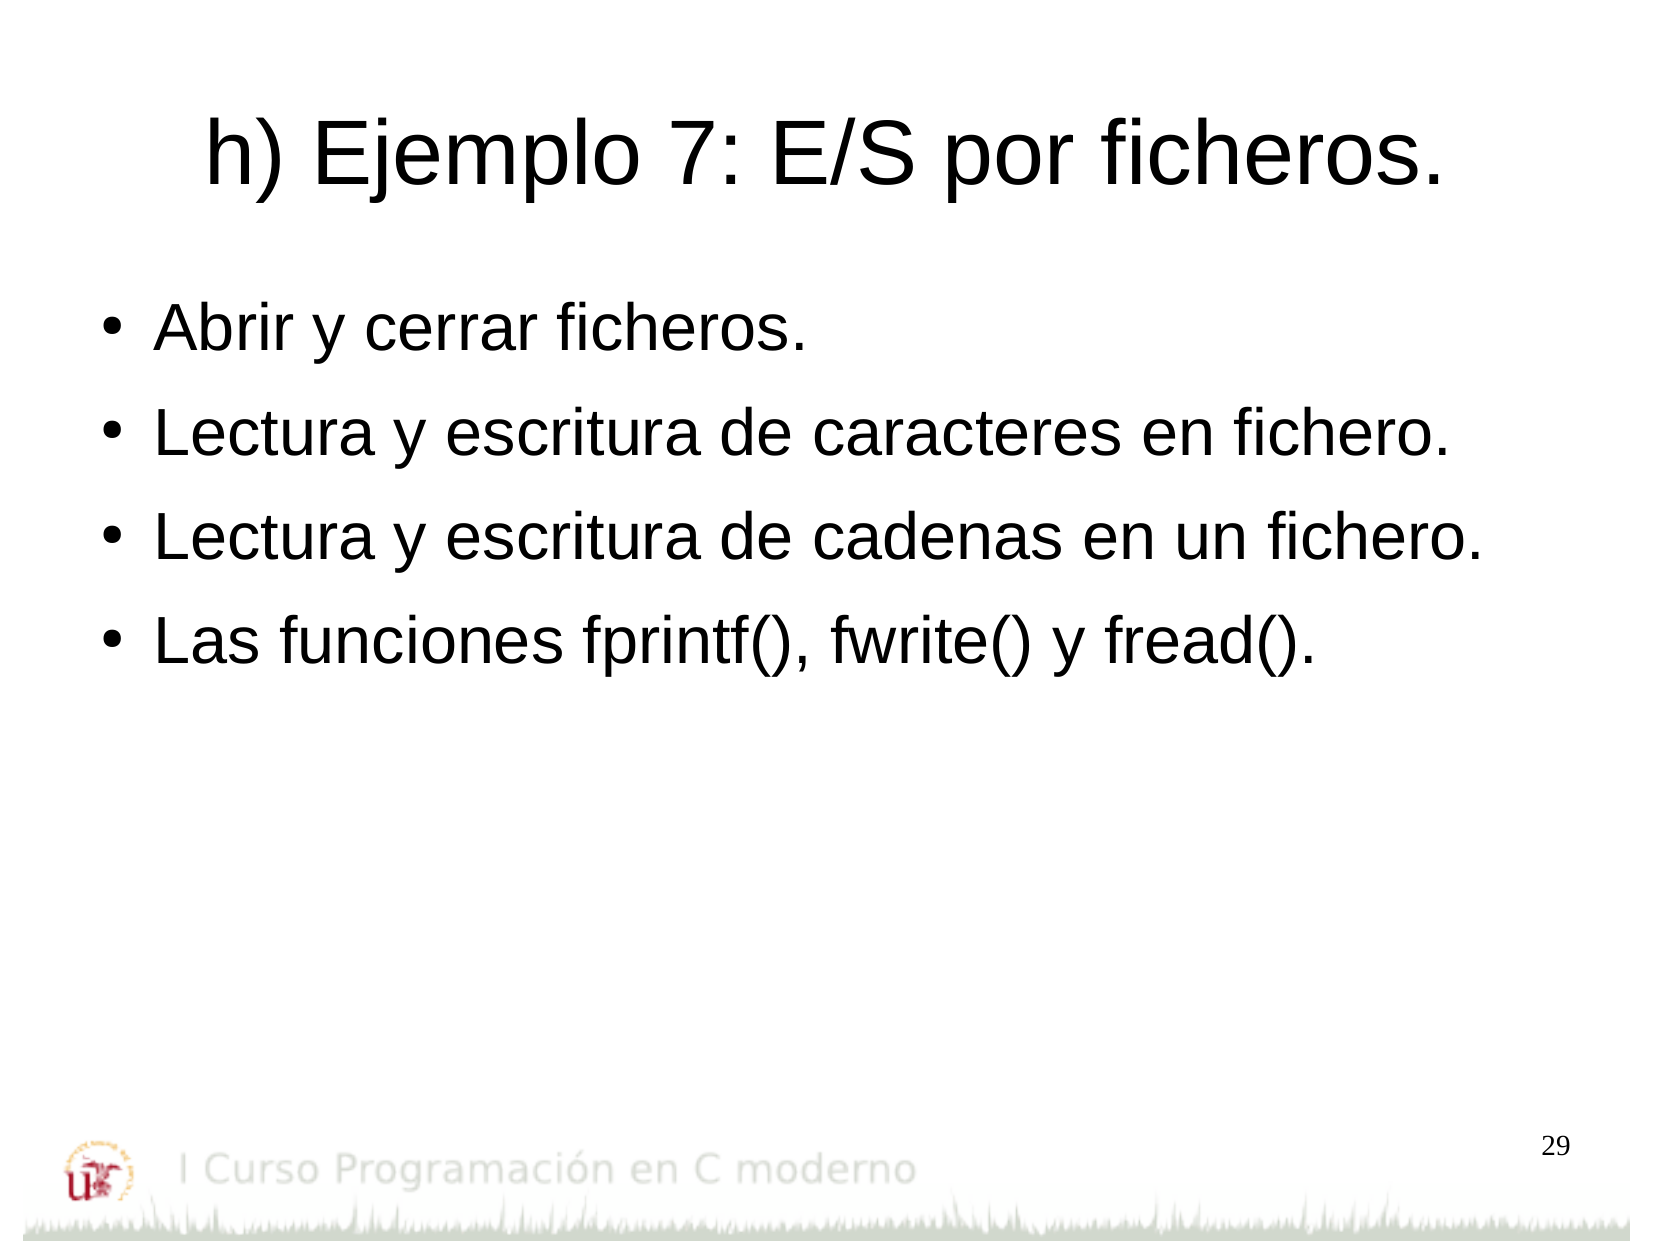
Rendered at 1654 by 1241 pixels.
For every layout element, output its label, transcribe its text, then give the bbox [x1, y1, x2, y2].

list Abrir y cerrar ficheros. Lectura y escritura de caracteres en fichero. Lectura y escritura de cadenas en un fichero. Las funciones fprintf(), fwrite() y fread(). [82, 290, 1538, 1010]
picture [23, 1136, 1630, 1241]
title h) Ejemplo 7: E/S por ficheros. [82, 49, 1571, 257]
